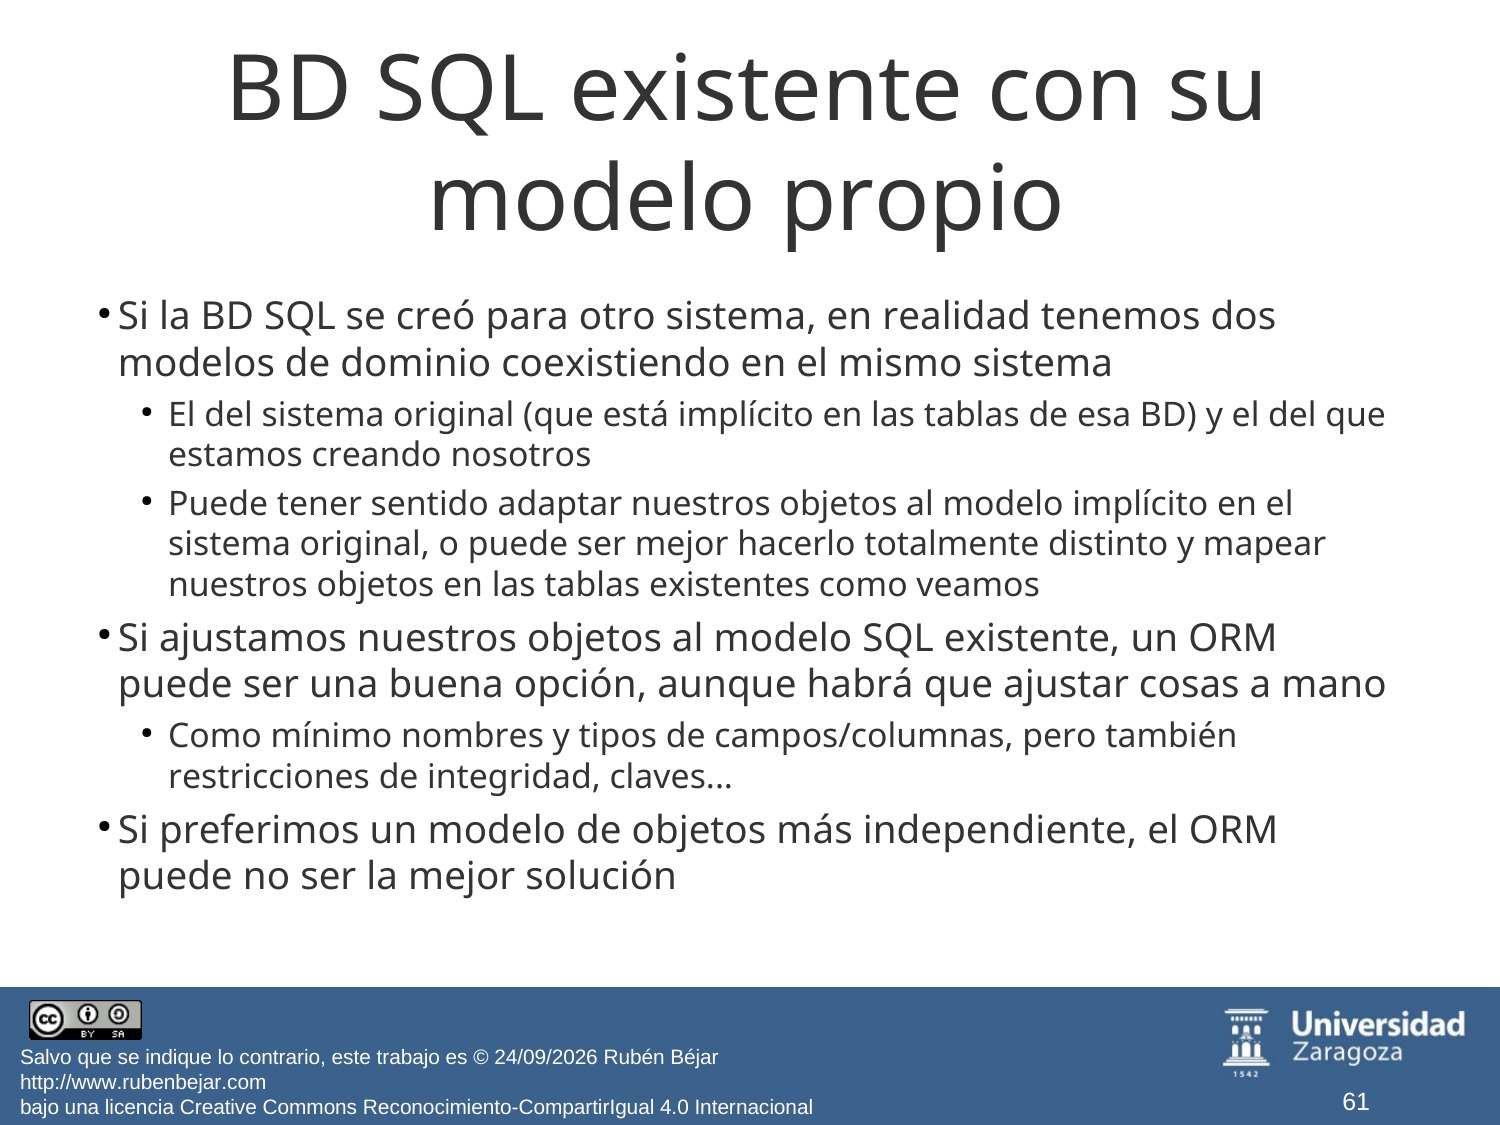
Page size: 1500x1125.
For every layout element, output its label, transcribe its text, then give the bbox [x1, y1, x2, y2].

list Si la BD SQL se creó para otro sistema, en realidad tenemos dos modelos de dominio coexistiendo en el mismo sistema El del sistema original (que está implícito en las tablas de esa BD) y el del que estamos creando nosotros Puede tener sentido adaptar nuestros objetos al modelo implícito en el sistema original, o puede ser mejor hacerlo totalmente distinto y mapear nuestros objetos en las tablas existentes como veamos Si ajustamos nuestros objetos al modelo SQL existente, un ORM puede ser una buena opción, aunque habrá que ajustar cosas a mano Como mínimo nombres y tipos de campos/columnas, pero también restricciones de integridad, claves... Si preferimos un modelo de objetos más independiente, el ORM puede no ser la mejor solución [82, 283, 1418, 957]
title BD SQL existente con su modelo propio [74, 21, 1420, 257]
picture [0, 987, 1500, 1125]
